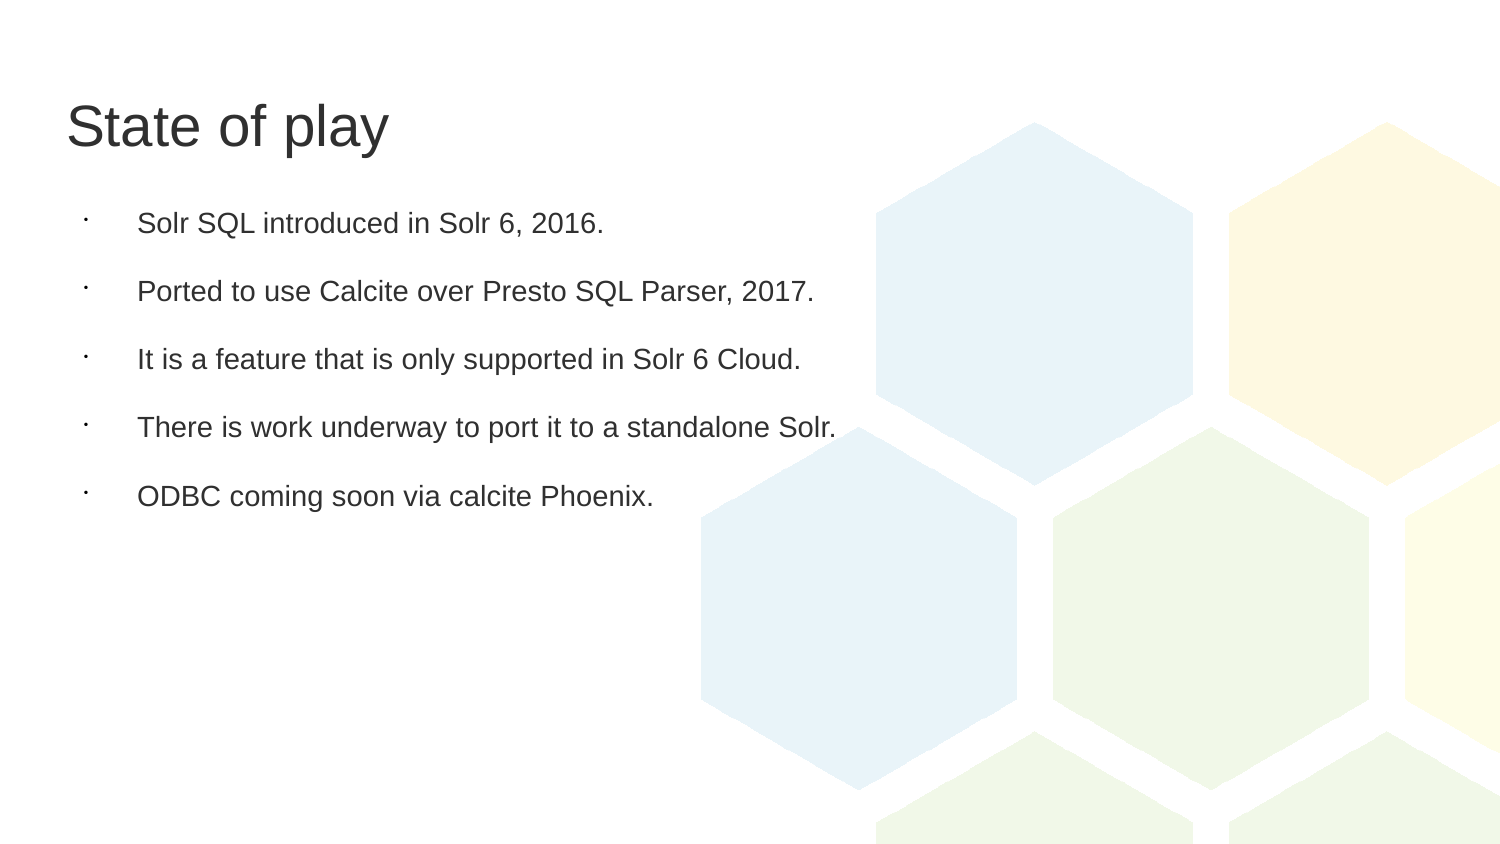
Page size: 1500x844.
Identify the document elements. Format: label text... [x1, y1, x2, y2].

picture [0, 0, 1500, 844]
list Solr SQL introduced in Solr 6, 2016. Ported to use Calcite over Presto SQL Parser, 2017. It is a feature that is only supported in Solr 6 Cloud. There is work underway to port it to a standalone Solr. ODBC coming soon via calcite Phoenix. [51, 189, 1449, 750]
title State of play [51, 72, 1449, 167]
